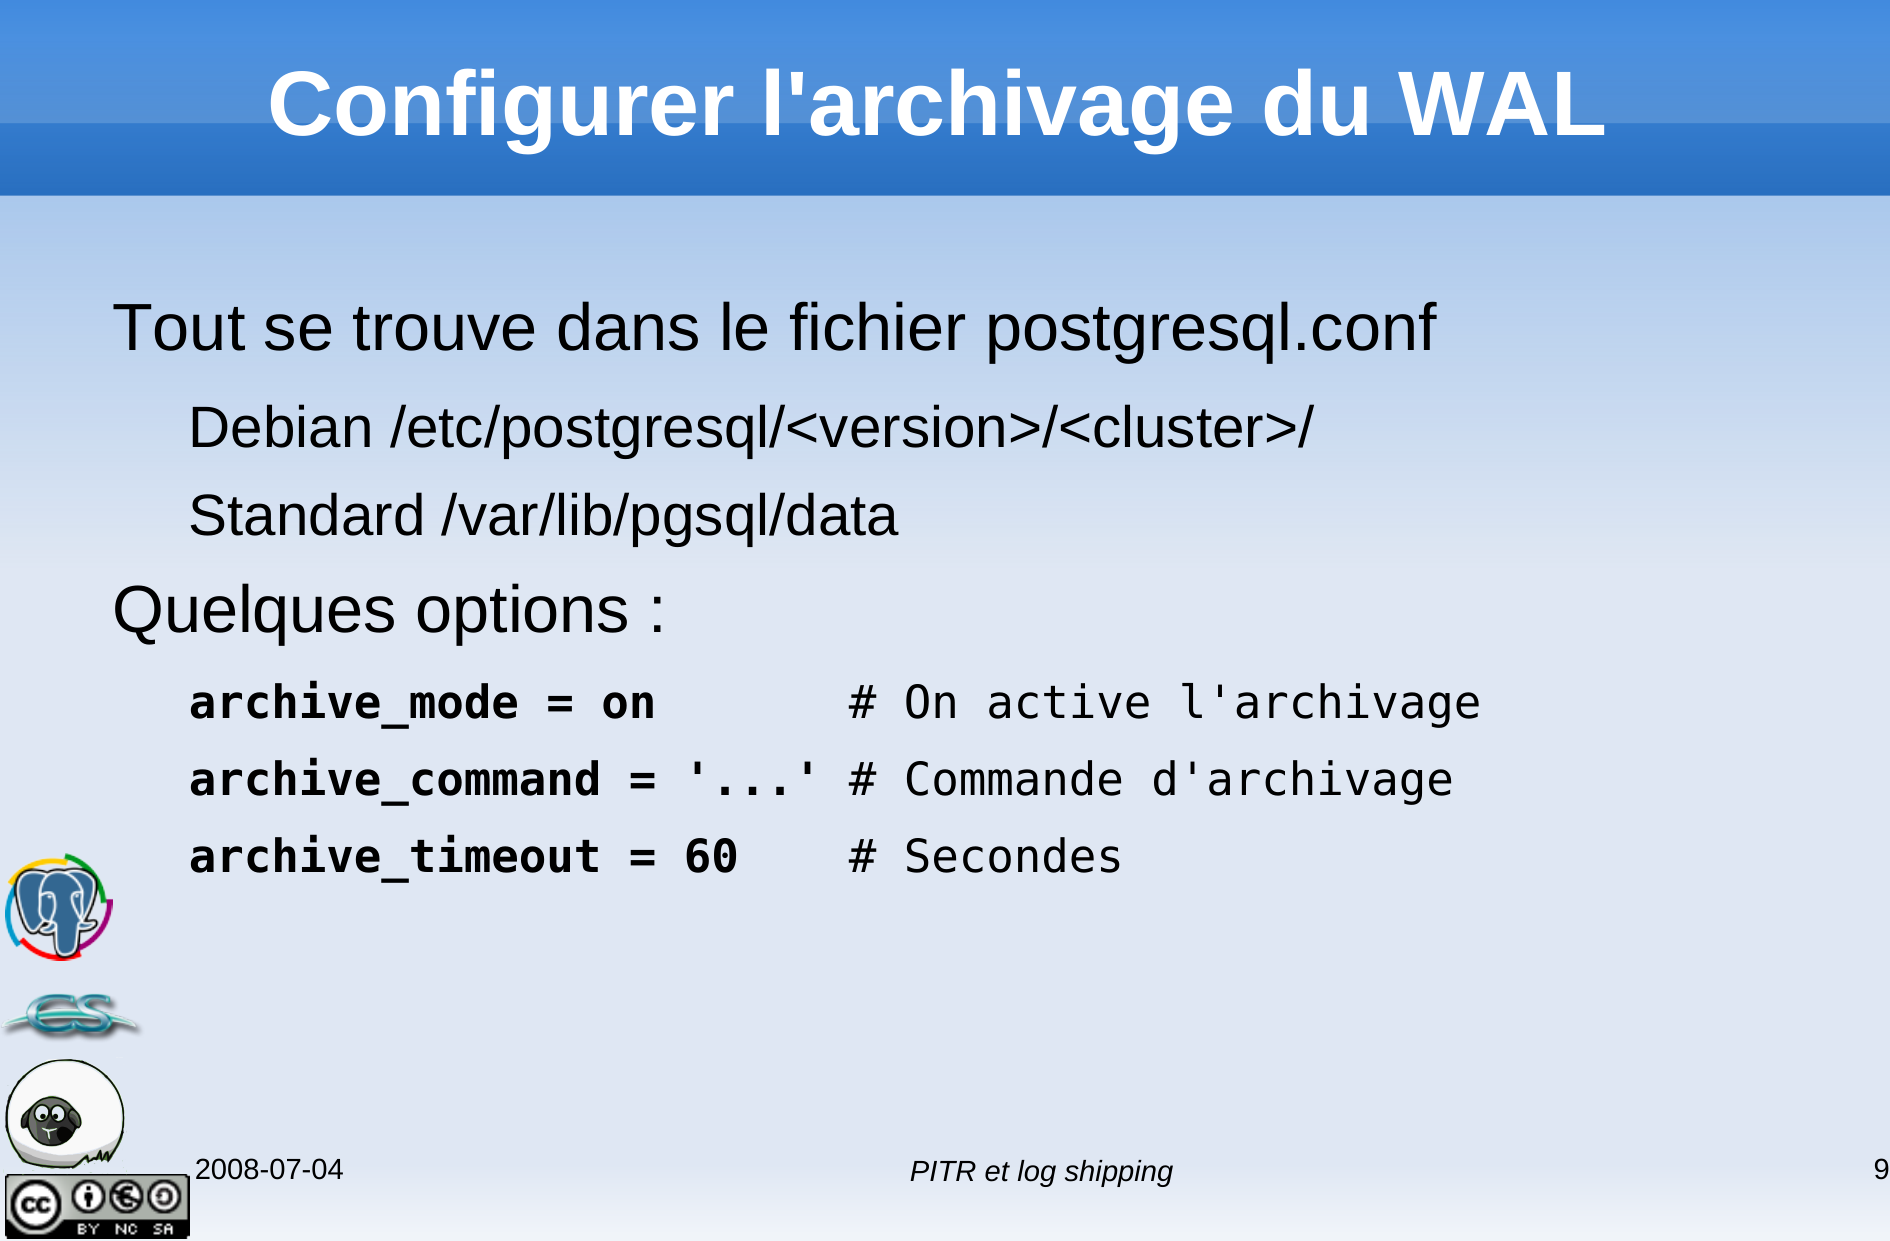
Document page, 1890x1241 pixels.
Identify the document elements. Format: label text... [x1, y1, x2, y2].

list Tout se trouve dans le fichier postgresql.conf Debian /etc/postgresql/<version>/<cluster>/ Standard /var/lib/pgsql/data Quelques options : archive_mode = on # On active l'archivage archive_command = '...' # Commande d'archivage archive_timeout = 60 # Secondes [94, 290, 1796, 1109]
picture [0, 0, 1890, 1241]
title Configurer l'archivage du WAL [87, 0, 1789, 208]
